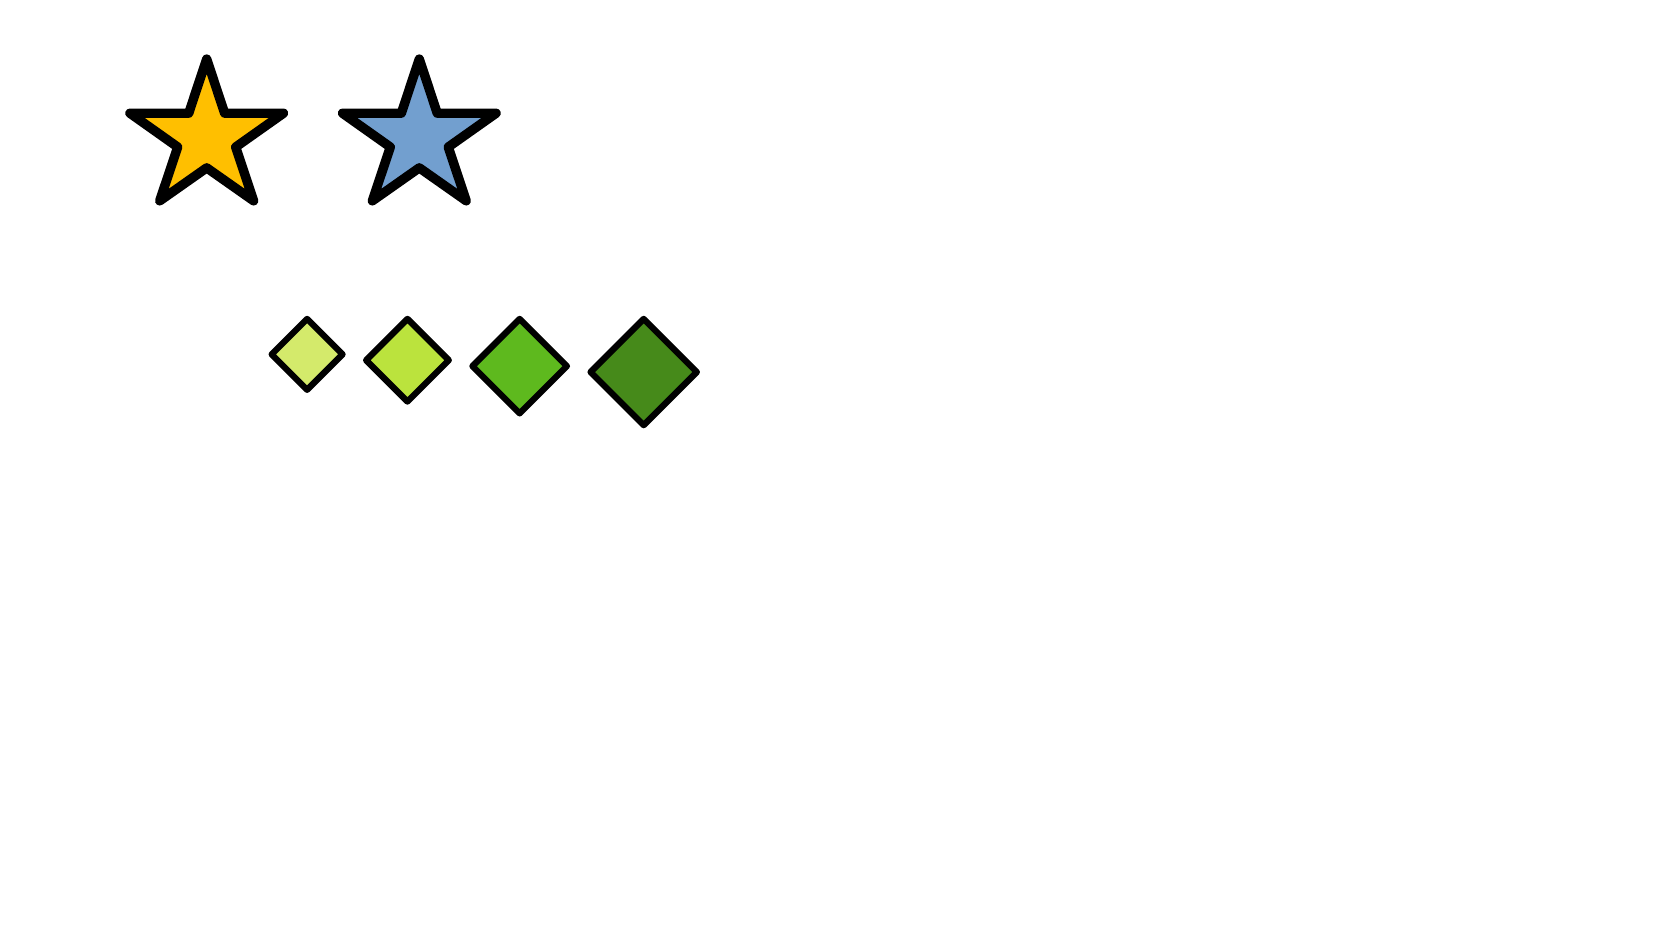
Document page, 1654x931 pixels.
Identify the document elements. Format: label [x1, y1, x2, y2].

text_box [366, 318, 449, 402]
text_box [271, 318, 343, 390]
text_box [590, 318, 697, 426]
text_box [472, 318, 567, 414]
text_box [129, 59, 284, 201]
text_box [342, 59, 497, 201]
